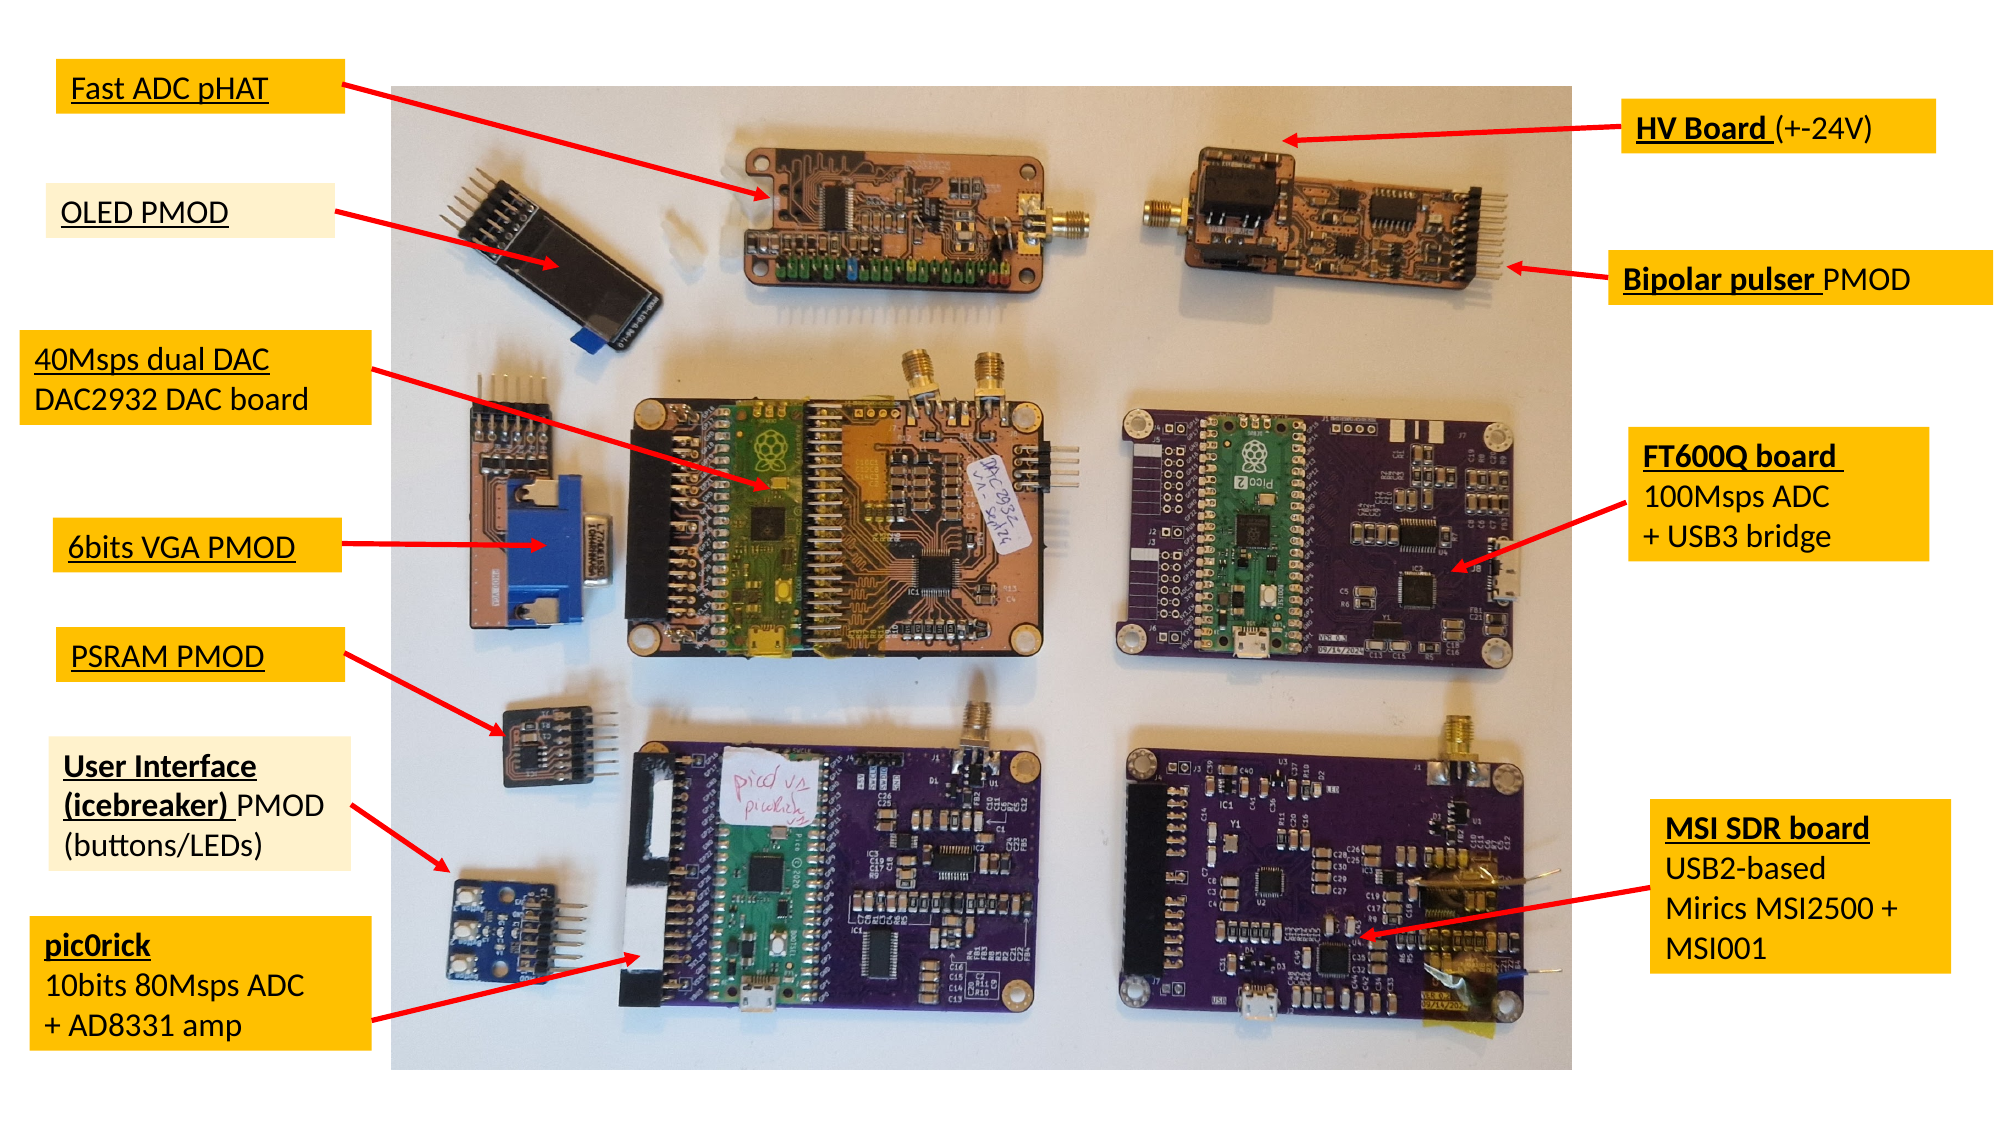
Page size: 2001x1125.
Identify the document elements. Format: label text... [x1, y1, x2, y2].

picture [391, 86, 1572, 1070]
text_box MSI SDR board USB2-based Mirics MSI2500 + MSI001 [1650, 799, 1952, 974]
text_box User Interface (icebreaker) PMOD (buttons/LEDs) [48, 736, 351, 871]
text_box Bipolar pulser PMOD [1608, 250, 1994, 305]
text_box pic0rick 10bits 80Msps ADC + AD8331 amp [29, 916, 372, 1051]
text_box 40Msps dual DAC DAC2932 DAC board [19, 330, 372, 425]
text_box Fast ADC pHAT [56, 58, 346, 114]
text_box 6bits VGA PMOD [52, 517, 342, 573]
text_box OLED PMOD [45, 183, 335, 238]
text_box PSRAM PMOD [56, 627, 346, 682]
text_box FT600Q board 100Msps ADC + USB3 bridge [1628, 426, 1930, 562]
text_box HV Board (+-24V) [1621, 98, 1937, 154]
